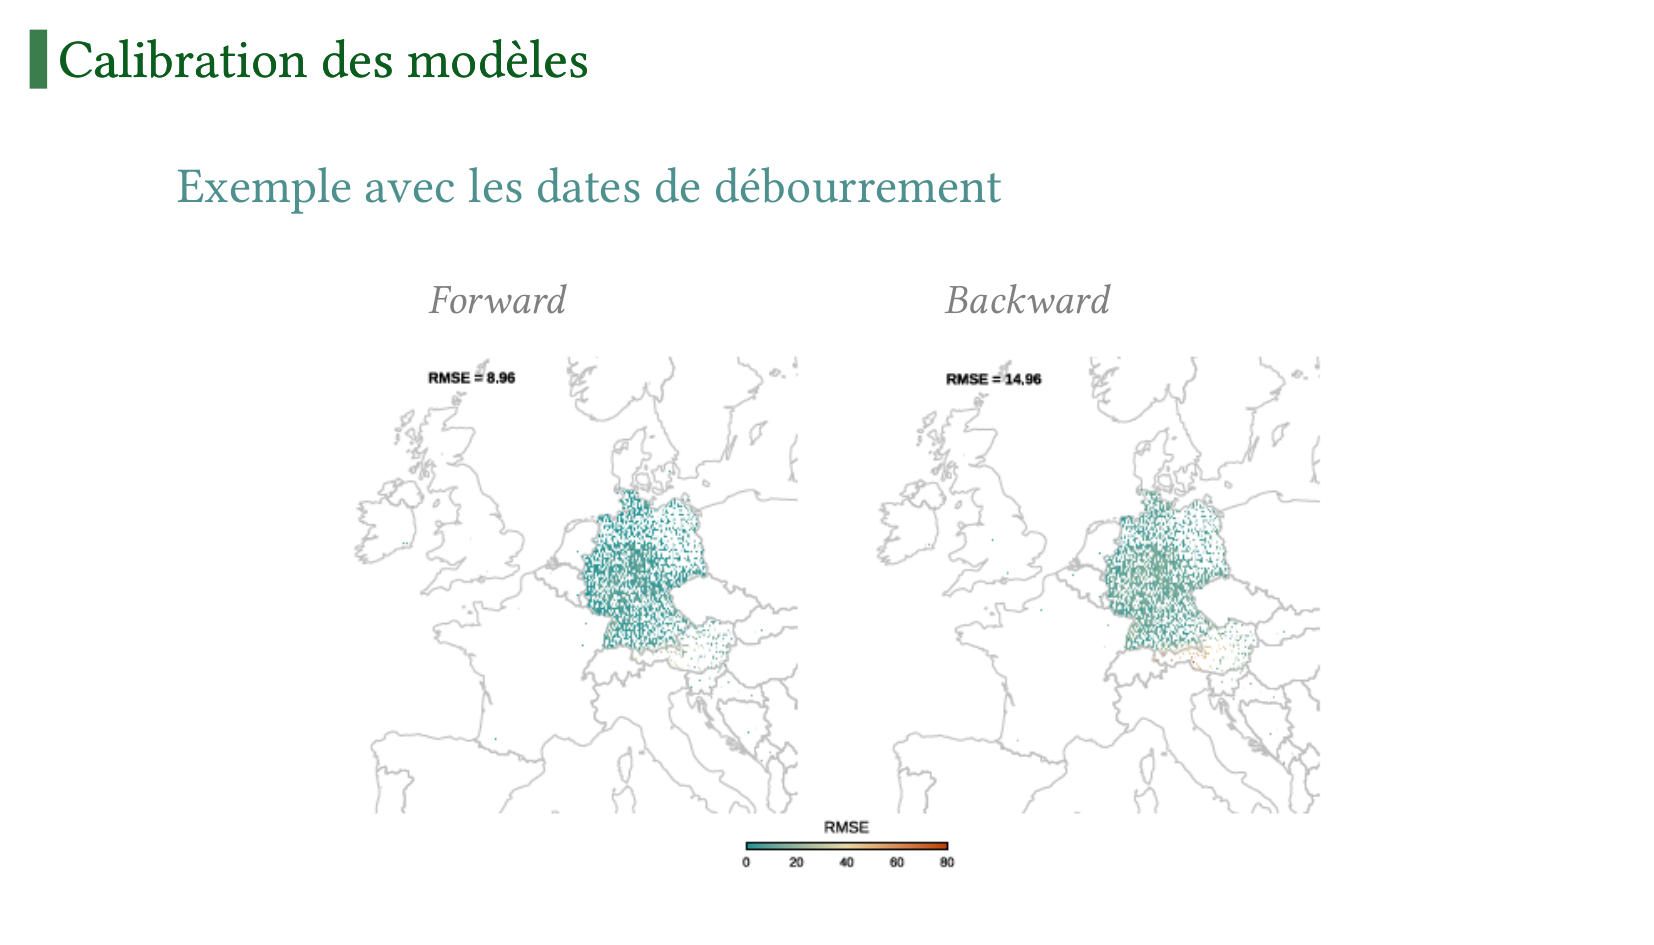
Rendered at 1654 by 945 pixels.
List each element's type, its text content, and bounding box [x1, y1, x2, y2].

picture [306, 342, 1347, 875]
text_box Calibration des modèles [59, 29, 1571, 119]
text_box [29, 29, 48, 89]
text_box Exemple avec les dates de débourrement [177, 100, 1571, 215]
text_box Forward Backward [354, 267, 1654, 327]
